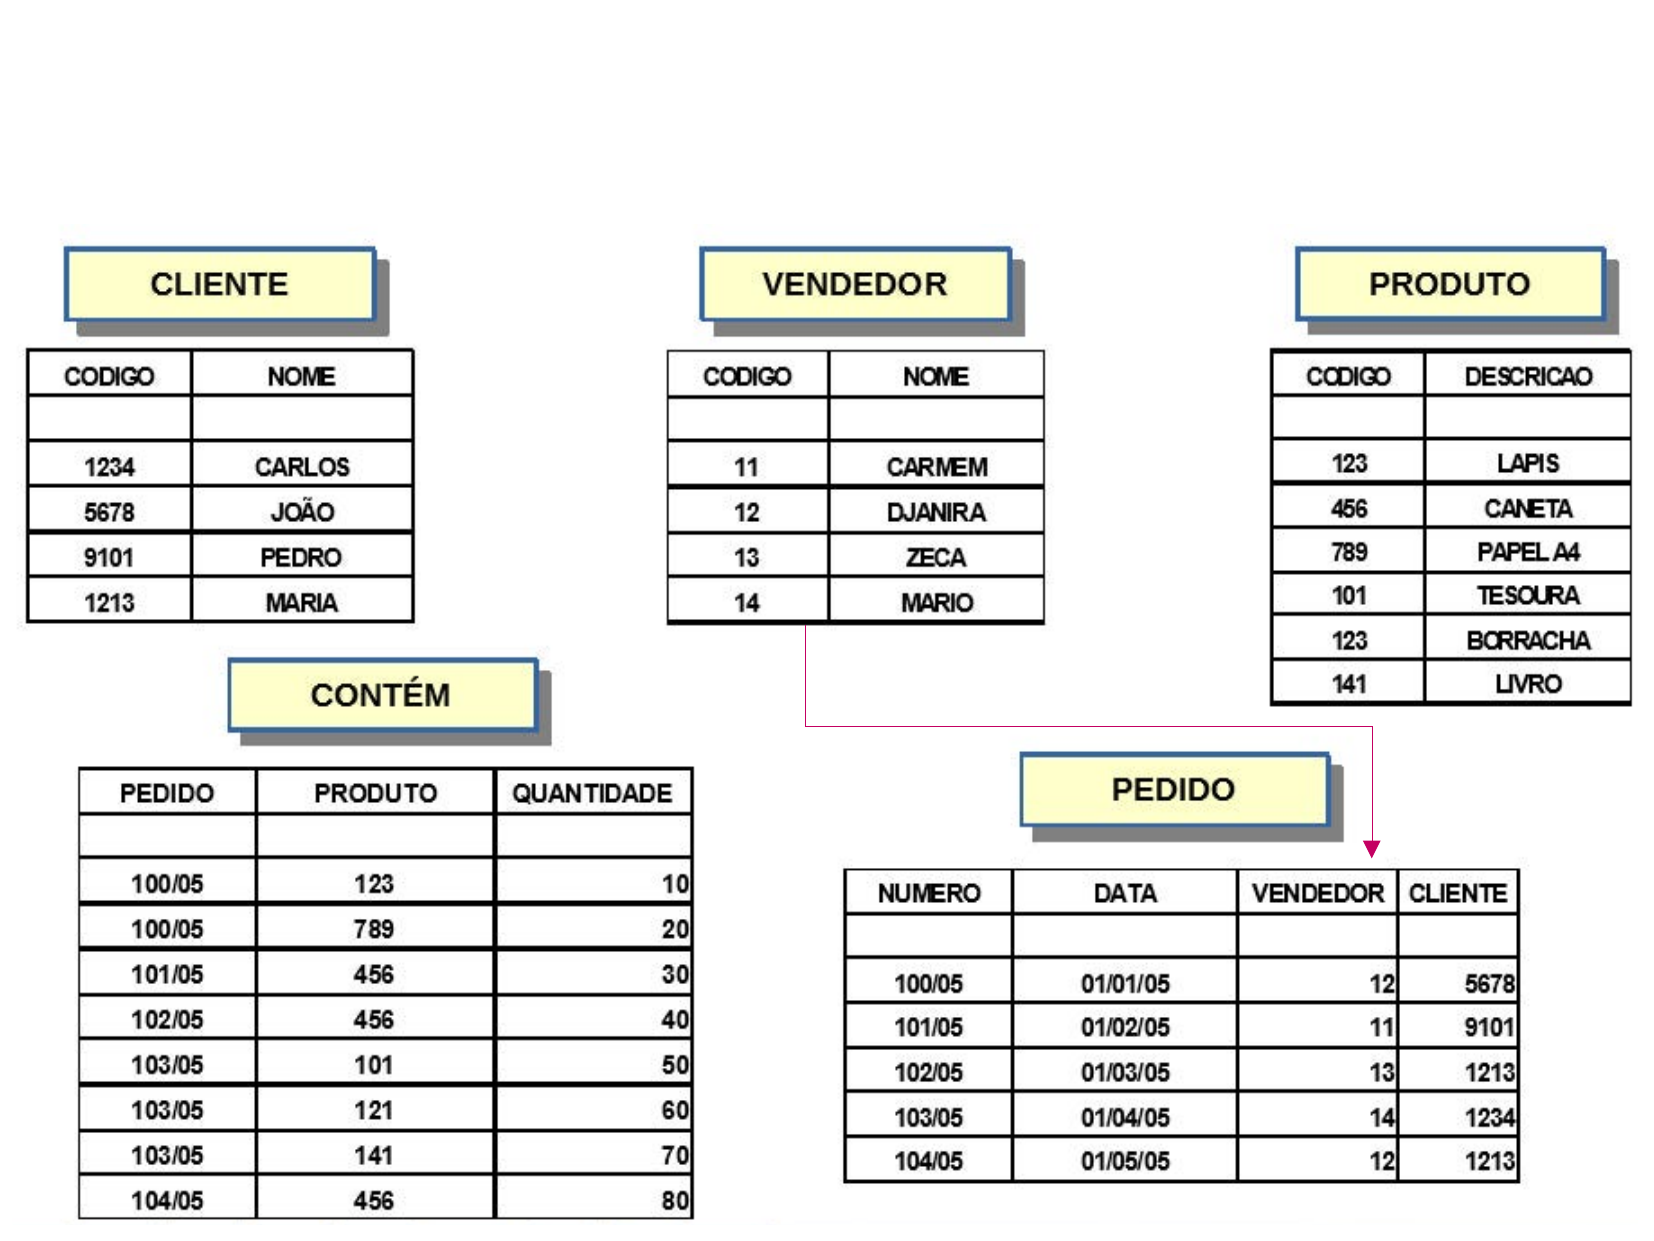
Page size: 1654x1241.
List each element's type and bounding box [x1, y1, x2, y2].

picture [12, 224, 1638, 1225]
